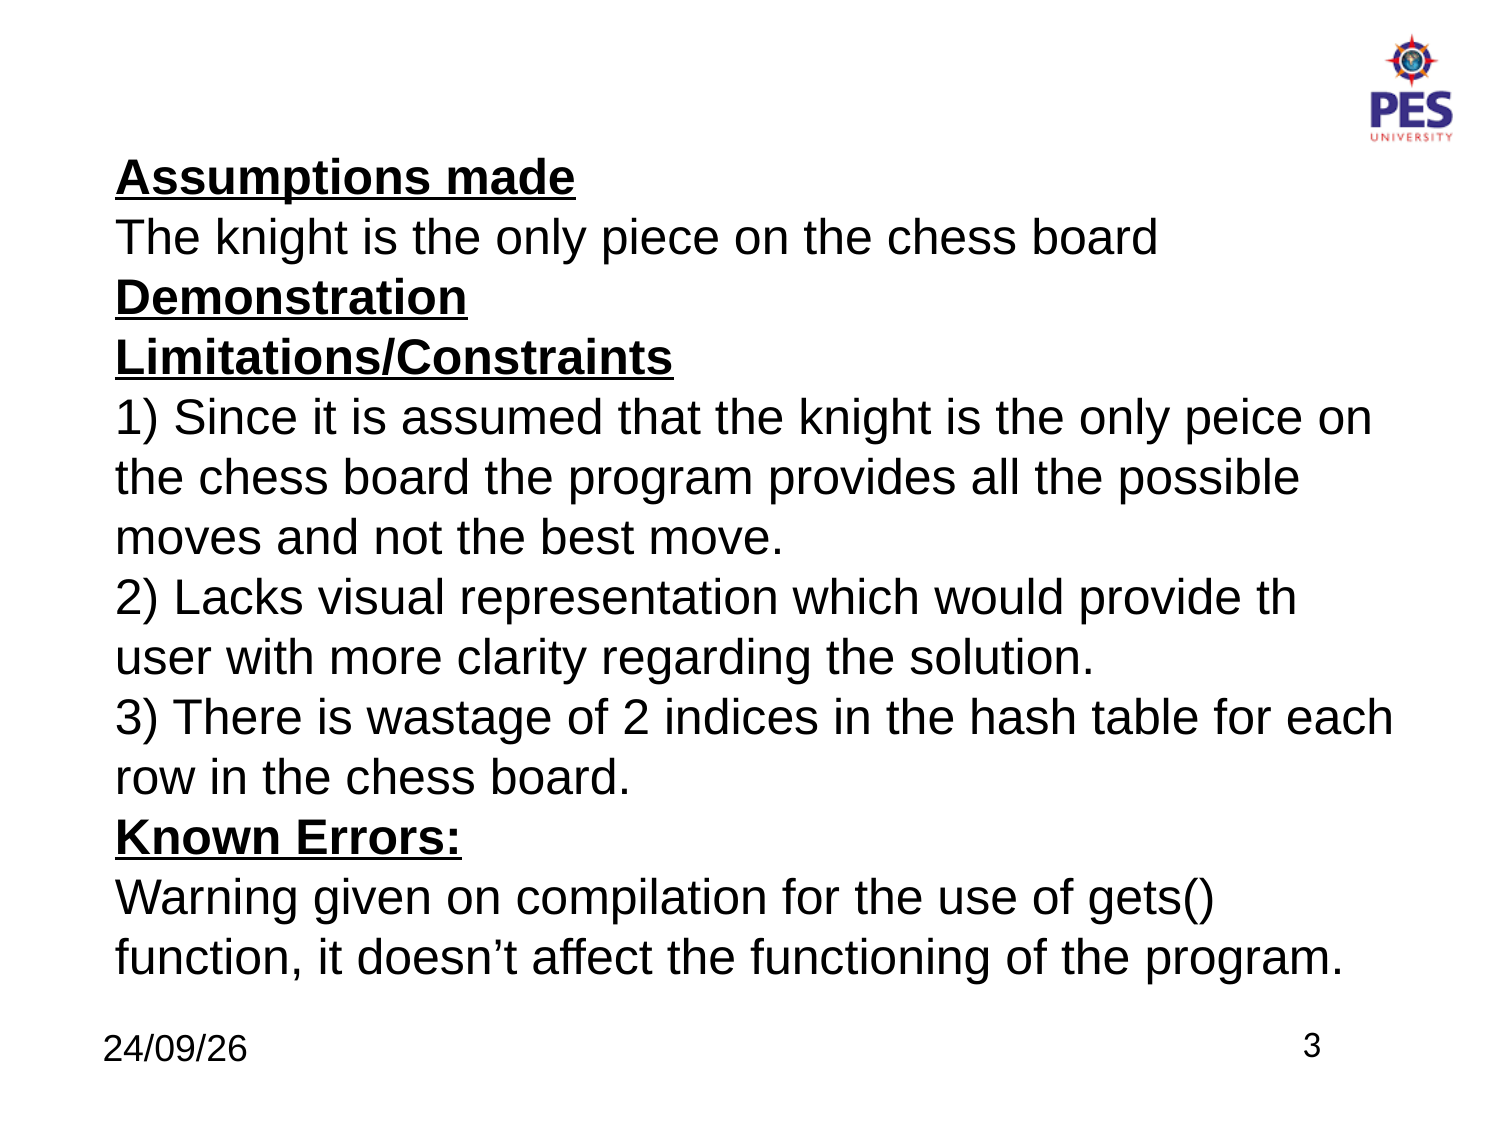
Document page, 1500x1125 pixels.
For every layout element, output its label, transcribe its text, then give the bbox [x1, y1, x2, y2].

text_box 24/11/19 [87, 1016, 316, 1087]
picture [1324, 0, 1500, 176]
text_box <number> [1287, 1012, 1425, 1073]
text_box Assumptions made The knight is the only piece on the chess board Demonstration Limitations/Constraints 1) Since it is assumed that the knight is the only peice on the chess board the program provides all the possible moves and not the best move. 2) Lacks visual representation which would provide th user with more clarity regarding the solution. 3) There is wastage of 2 indices in the hash table for each row in the chess board. Known Errors: Warning given on compilation for the use of gets() function, it doesn’t affect the functioning of the program. [100, 137, 1415, 1000]
